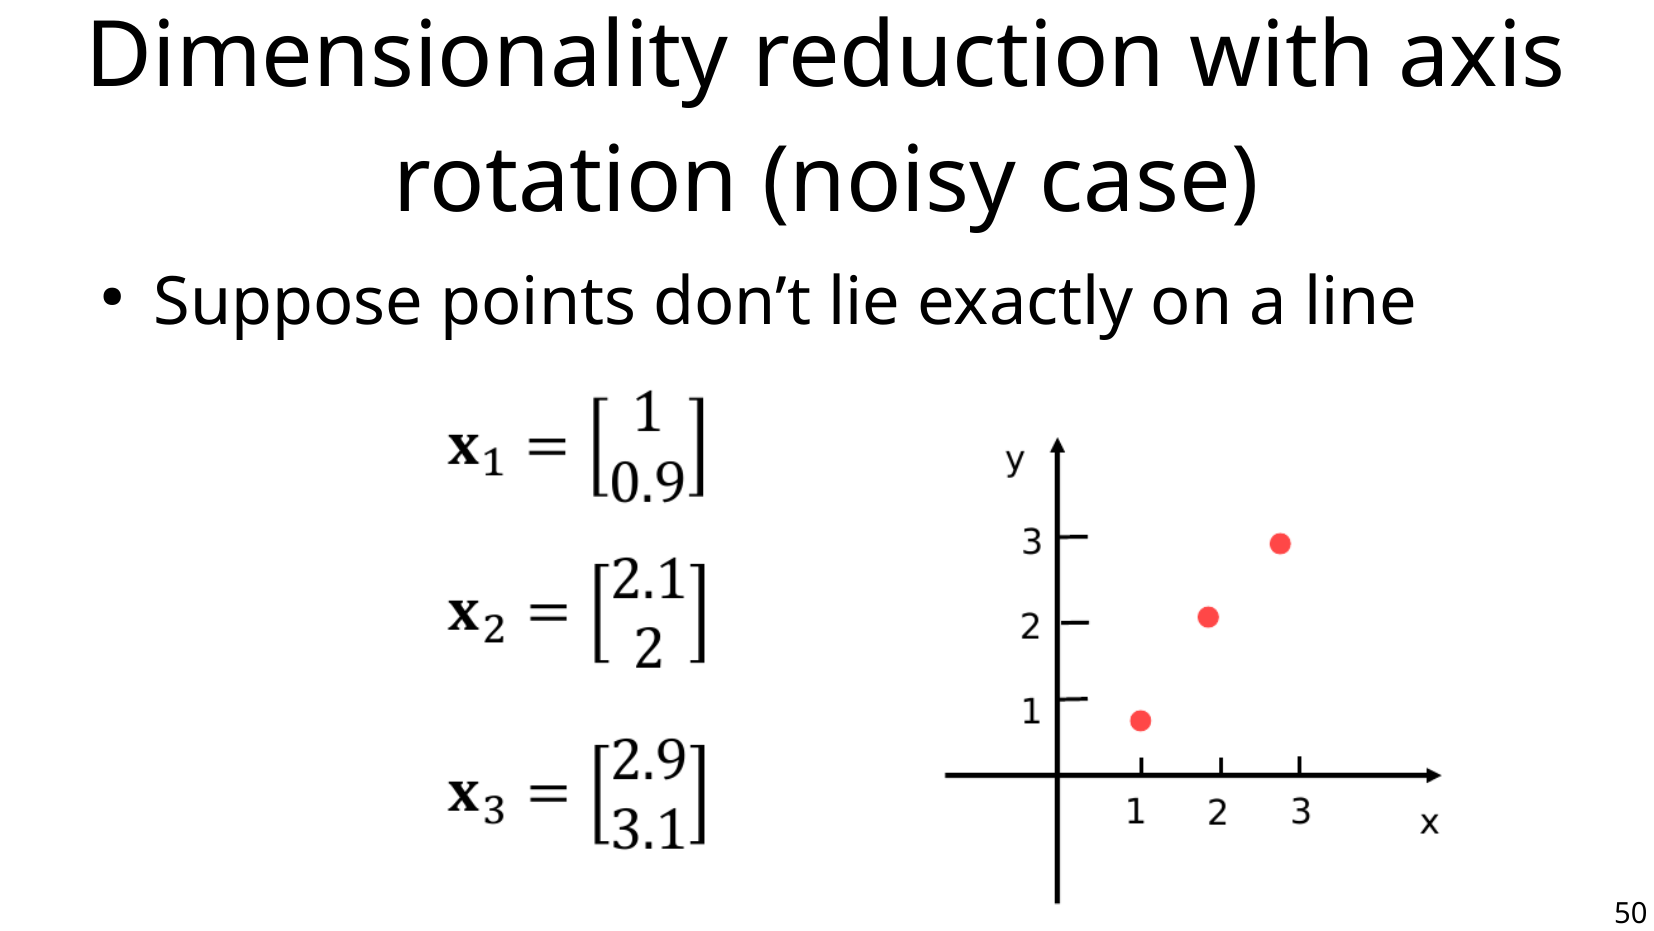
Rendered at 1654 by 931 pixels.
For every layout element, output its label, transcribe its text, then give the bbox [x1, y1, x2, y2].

title Dimensionality reduction with axis rotation (noisy case) [82, 1, 1571, 226]
picture [420, 359, 1471, 922]
list Suppose points don’t lie exactly on a line [82, 253, 1571, 793]
